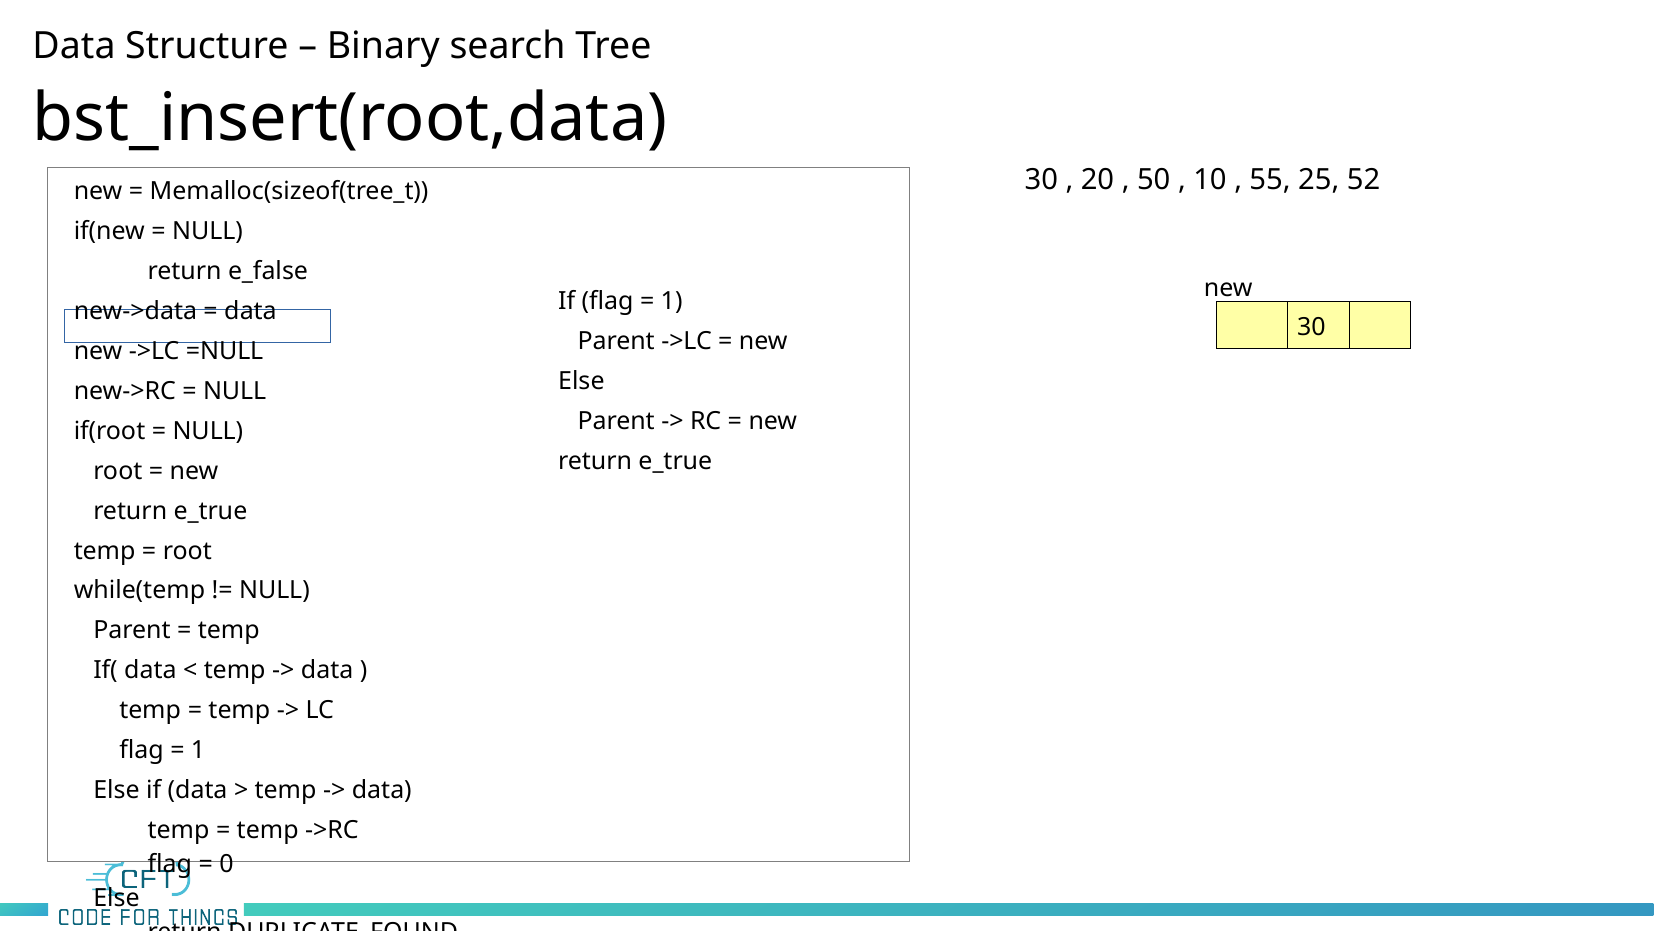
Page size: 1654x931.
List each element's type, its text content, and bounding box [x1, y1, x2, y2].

text_box 30 , 20 , 50 , 10 , 55, 25, 52 [1009, 141, 1536, 201]
text_box [47, 167, 59, 862]
text_box 30 [1282, 301, 1345, 346]
text_box new [1189, 262, 1271, 307]
title Data Structure – Binary search Tree bst_insert(root,data) [32, 12, 1184, 166]
text_box [1216, 301, 1287, 349]
text_box If (flag = 1) Parent ->LC = new Else Parent -> RC = new return e_true [543, 275, 863, 496]
text_box [1350, 301, 1411, 349]
text_box [603, 167, 910, 862]
picture [59, 866, 237, 925]
text_box [1288, 301, 1349, 349]
text_box new = Memalloc(sizeof(tree_t)) if(new = NULL) return e_false new->data = data new ->LC =NULL new->RC = NULL if(root = NULL) root = new return e_true temp = root while(temp != NULL) Parent = temp If( data < temp -> data ) temp = temp -> LC flag = 1 Else if (data > temp -> data) temp = temp ->RC flag = 0 Else return DUPLICATE_FOUND [59, 166, 603, 866]
